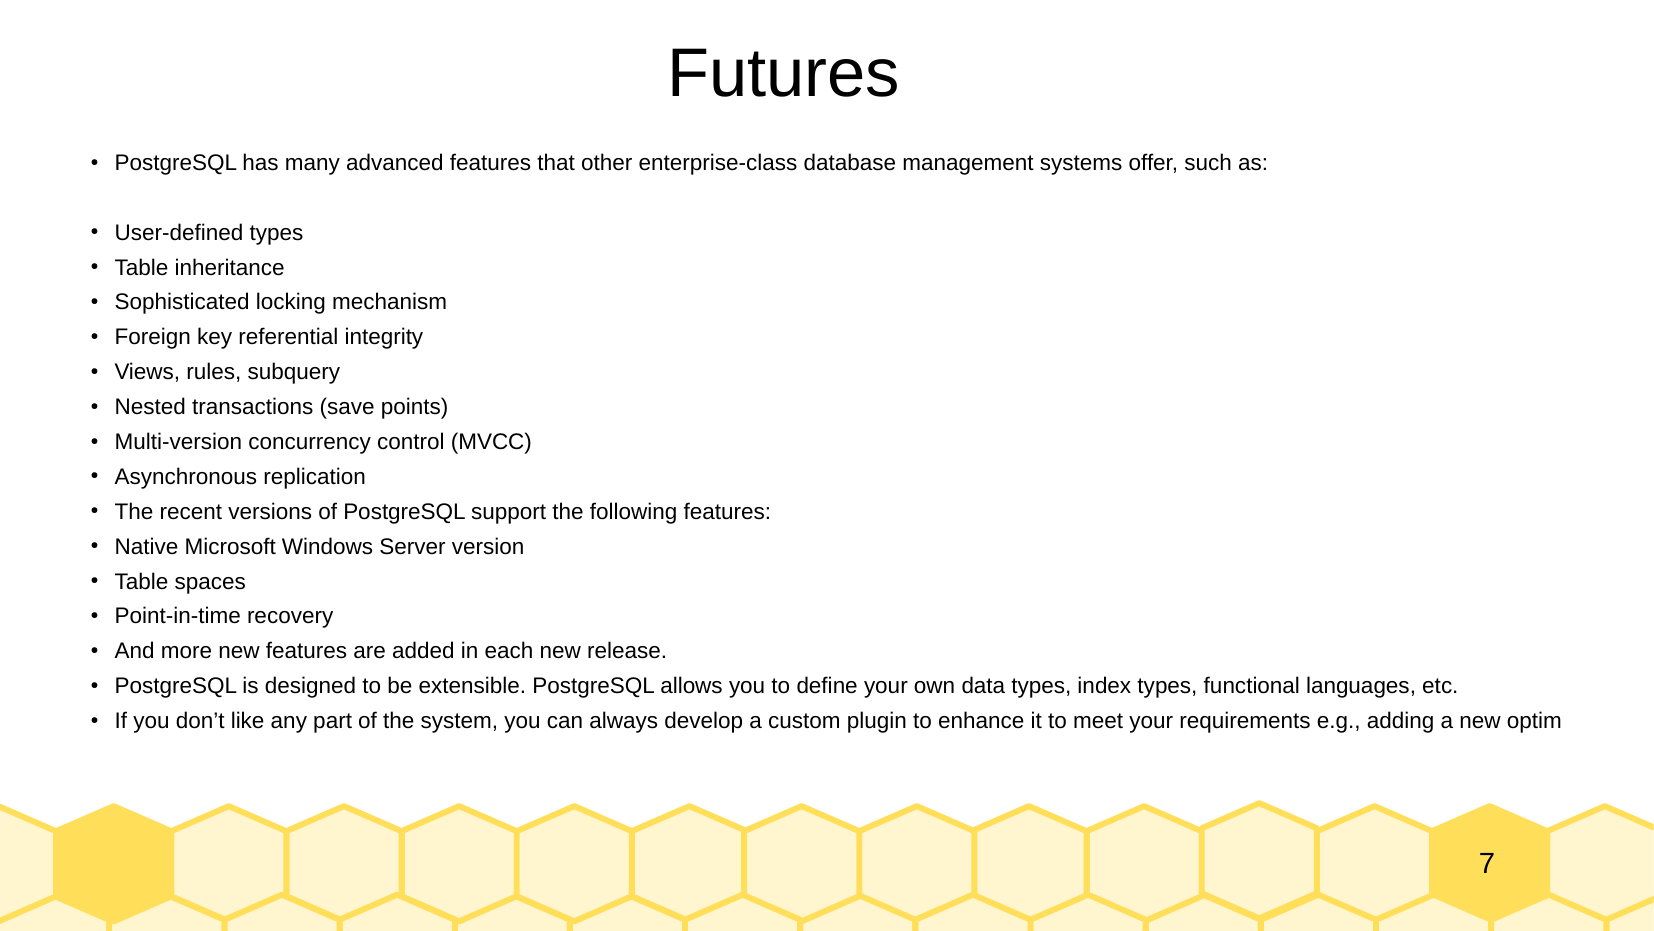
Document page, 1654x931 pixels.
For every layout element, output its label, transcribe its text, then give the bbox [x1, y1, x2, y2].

list PostgreSQL has many advanced features that other enterprise-class database management systems offer, such as: User-defined types Table inheritance Sophisticated locking mechanism Foreign key referential integrity Views, rules, subquery Nested transactions (save points) Multi-version concurrency control (MVCC) Asynchronous replication The recent versions of PostgreSQL support the following features: Native Microsoft Windows Server version Table spaces Point-in-time recovery And more new features are added in each new release. PostgreSQL is designed to be extensible. PostgreSQL allows you to define your own data types, index types, functional languages, etc. If you don’t like any part of the system, you can always develop a custom plugin to enhance it to meet your requirements e.g., adding a new optim [82, 150, 1571, 751]
title Futures [49, 0, 1538, 151]
